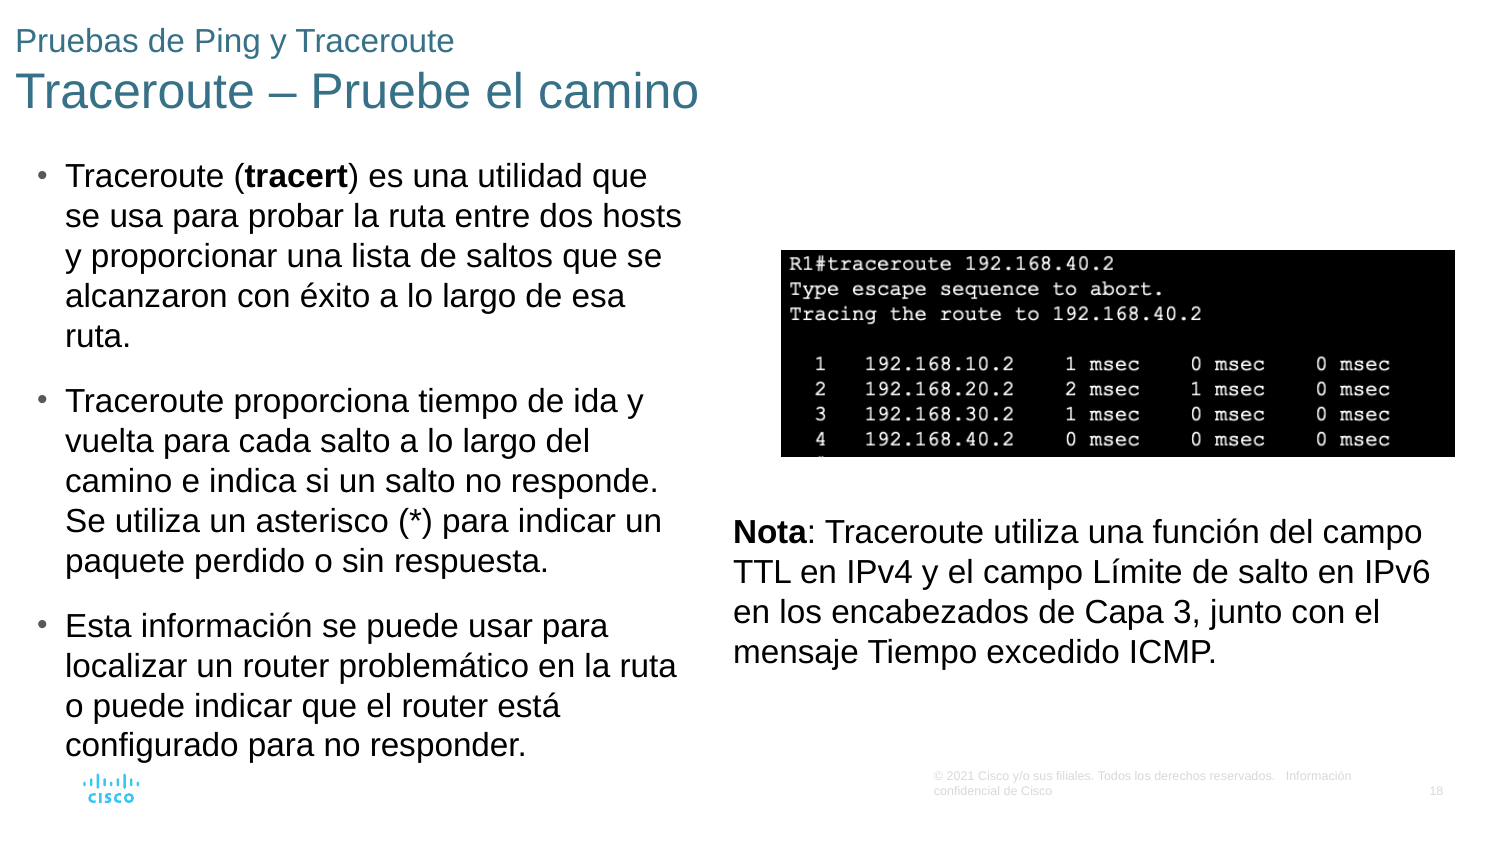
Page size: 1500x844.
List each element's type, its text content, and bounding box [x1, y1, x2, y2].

title Pruebas de Ping y Traceroute Traceroute – Pruebe el camino [0, 6, 1500, 131]
picture [781, 250, 1455, 457]
list Traceroute (tracert) es una utilidad que se usa para probar la ruta entre dos hosts y proporcionar una lista de saltos que se alcanzaron con éxito a lo largo de esa ruta. Traceroute proporciona tiempo de ida y vuelta para cada salto a lo largo del camino e indica si un salto no responde. Se utiliza un asterisco (*) para indicar un paquete perdido o sin respuesta. Esta información se puede usar para localizar un router problemático en la ruta o puede indicar que el router está configurado para no responder. [22, 147, 719, 724]
text_box Nota: Traceroute utiliza una función del campo TTL en IPv4 y el campo Límite de salto en IPv6 en los encabezados de Capa 3, junto con el mensaje Tiempo excedido ICMP. [718, 503, 1475, 678]
